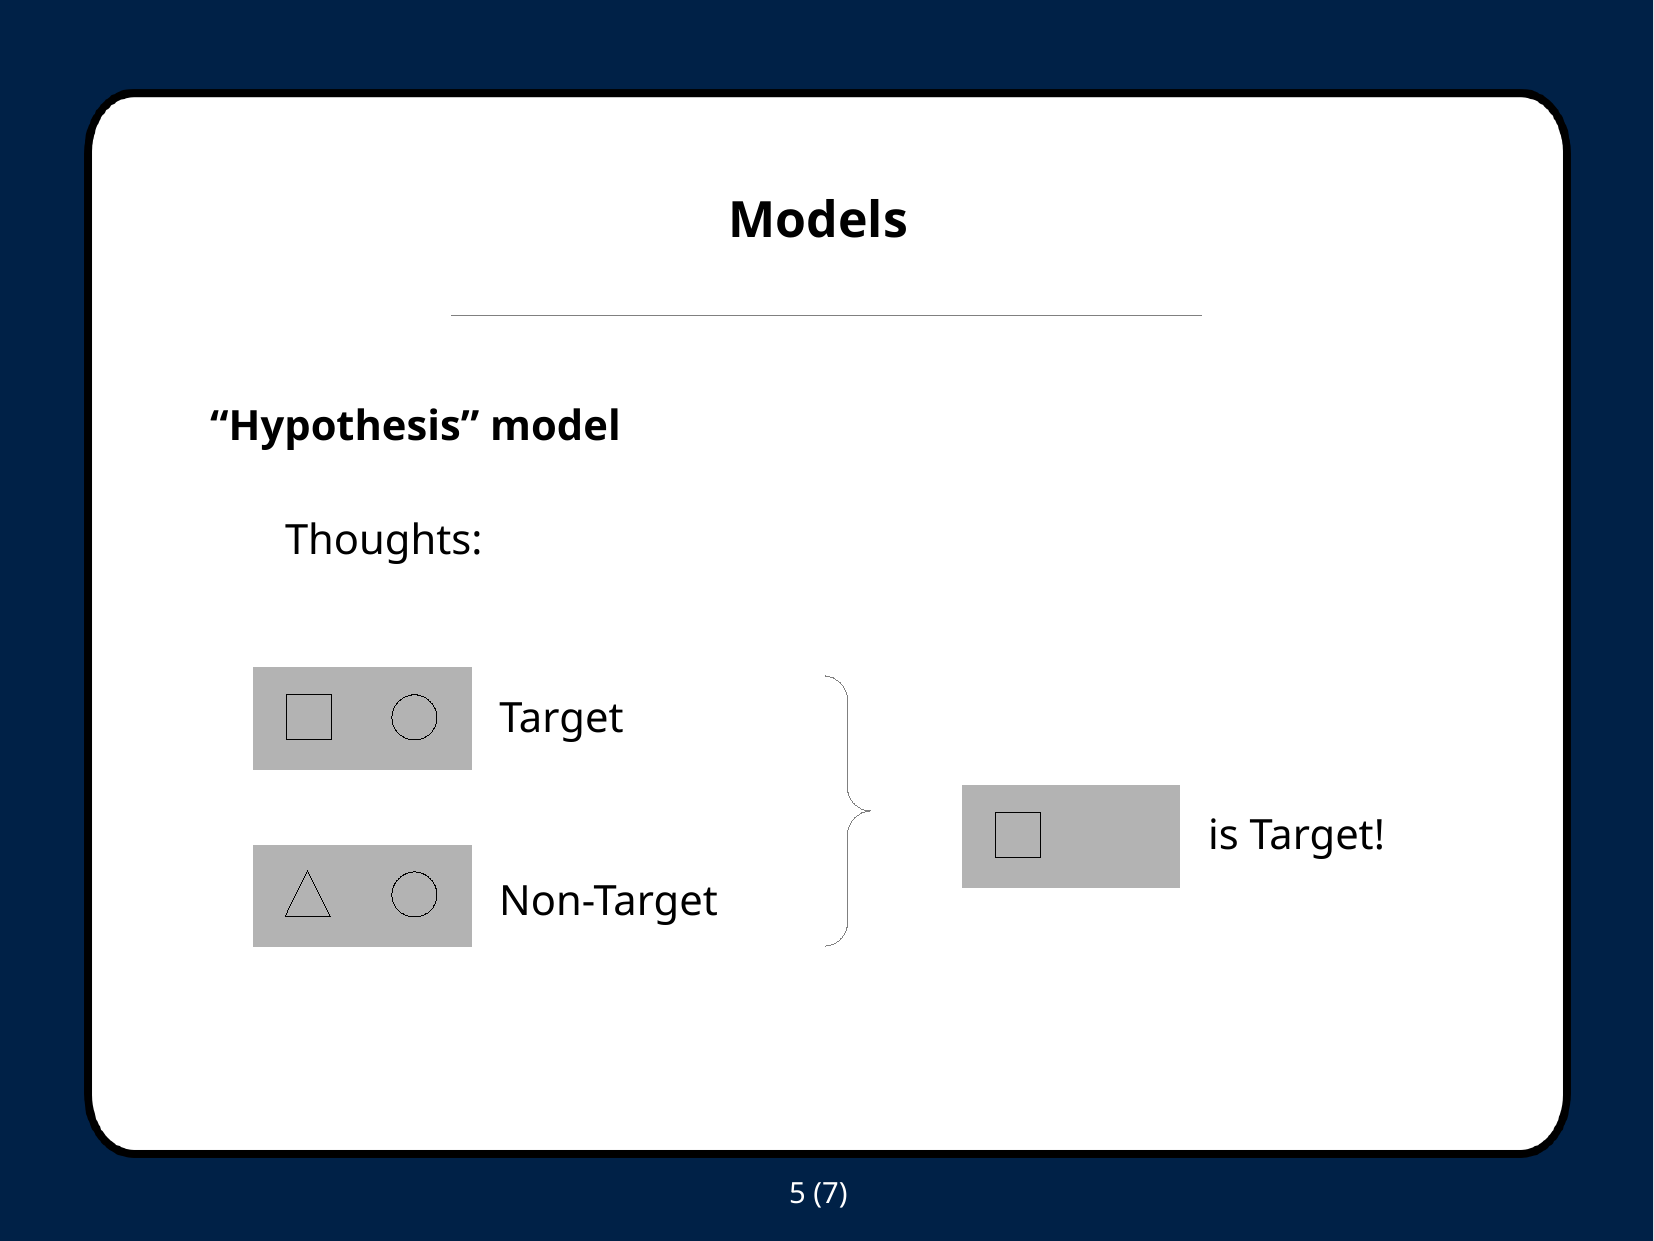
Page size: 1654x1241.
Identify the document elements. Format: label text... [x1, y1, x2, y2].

table_header [253, 845, 362, 947]
table_header [962, 785, 1071, 888]
table_header [362, 667, 472, 770]
title is Target! [1208, 798, 1411, 870]
title Models [74, 188, 1562, 247]
title “Hypothesis” model Thoughts: [210, 330, 1441, 691]
table_header [253, 667, 362, 770]
title Target [499, 680, 665, 752]
table_header [1071, 785, 1180, 888]
picture [0, 0, 1654, 1241]
table_header [362, 845, 472, 947]
title 5 (7) [74, 1170, 1562, 1214]
title Non-Target [499, 863, 766, 935]
